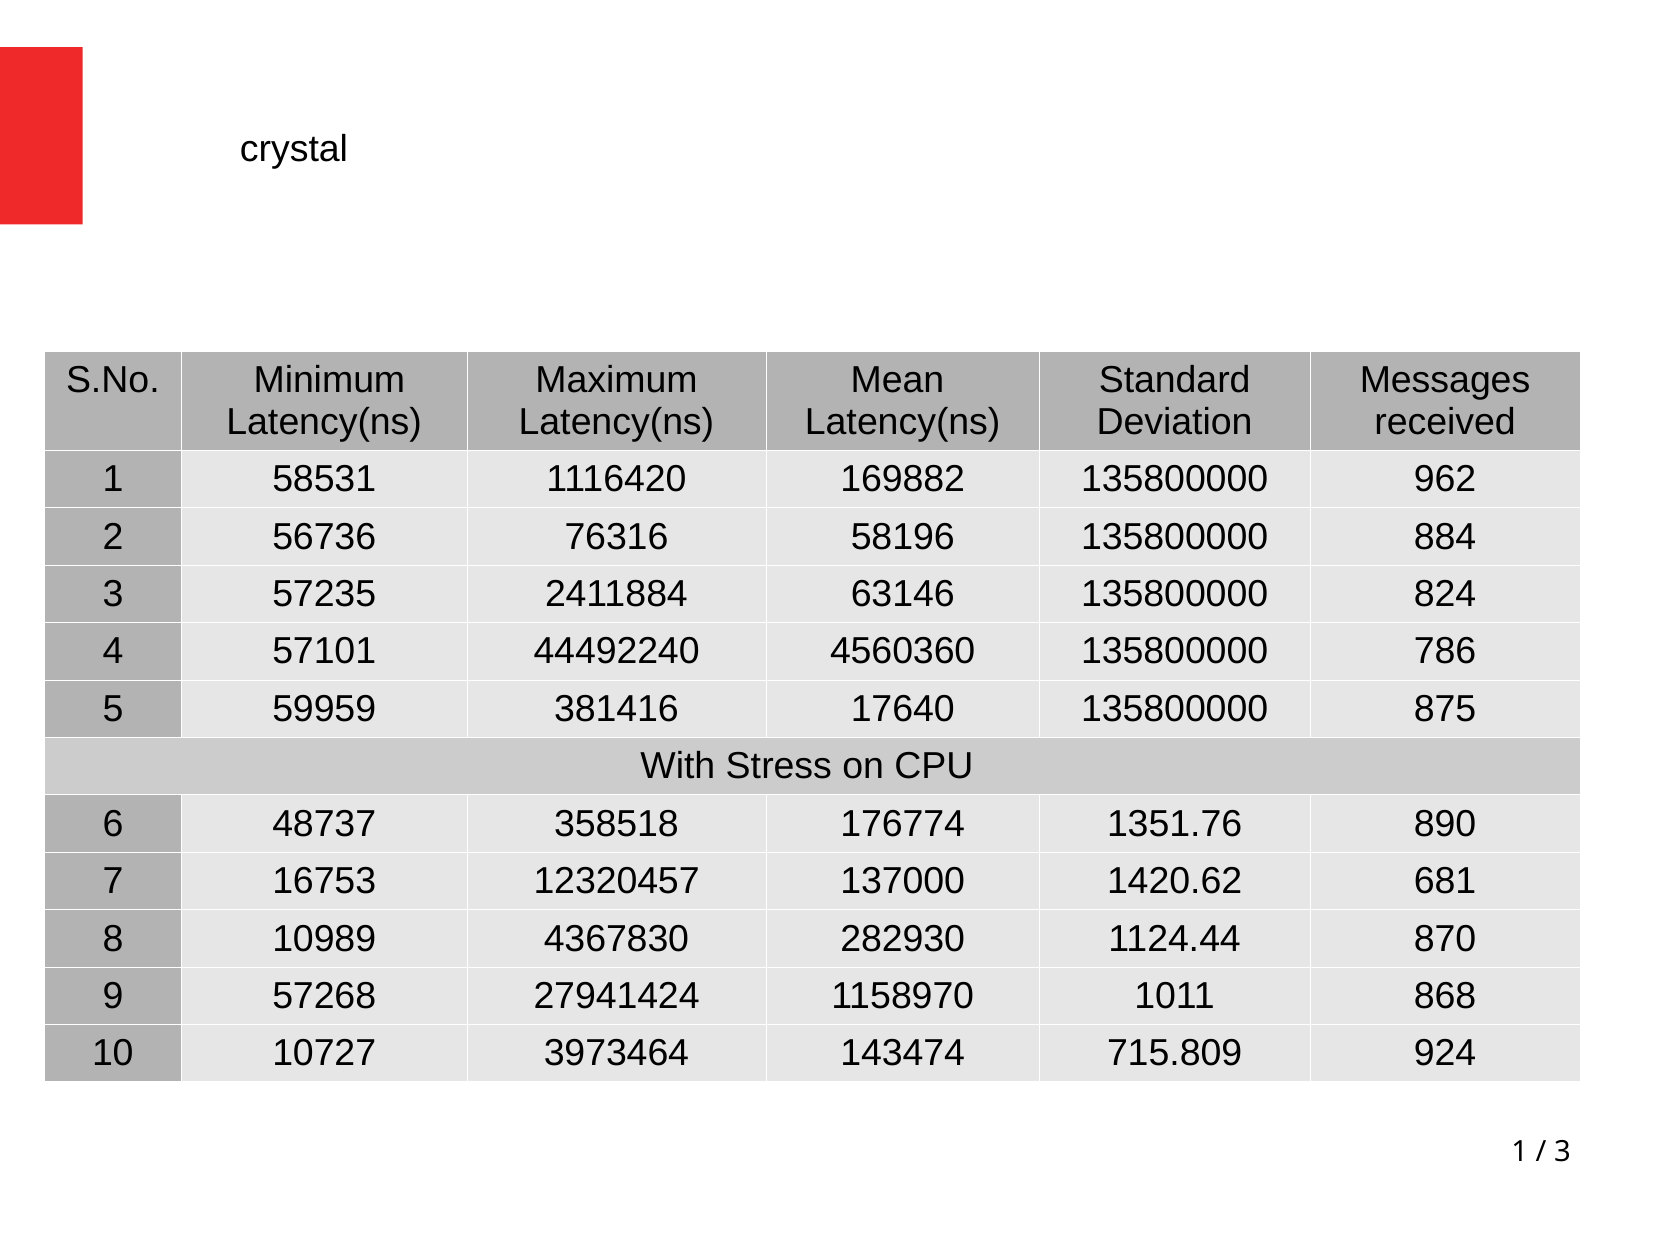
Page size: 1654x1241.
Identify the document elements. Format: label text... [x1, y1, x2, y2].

table_cell 1351.76 [1040, 795, 1310, 852]
table_cell 358518 [468, 795, 766, 852]
table_cell 16753 [182, 853, 467, 909]
table_cell 924 [1311, 1025, 1580, 1081]
table_cell 2 [45, 508, 181, 565]
table_cell 176774 [767, 795, 1039, 852]
table_cell 1158970 [767, 968, 1039, 1024]
table_cell 169882 [767, 451, 1039, 507]
table_cell 786 [1311, 623, 1580, 680]
table_cell 884 [1311, 508, 1580, 565]
table_cell 8 [45, 910, 181, 967]
table_cell With Stress on CPU [45, 738, 1580, 794]
table_cell 58531 [182, 451, 467, 507]
table_cell 135800000 [1040, 566, 1310, 622]
table_cell 715.809 [1040, 1025, 1310, 1081]
table_cell 27941424 [468, 968, 766, 1024]
table_cell 135800000 [1040, 508, 1310, 565]
table_cell 4560360 [767, 623, 1039, 680]
table_cell 10727 [182, 1025, 467, 1081]
table_cell 57101 [182, 623, 467, 680]
table_header Maximum Latency(ns) [468, 352, 766, 450]
table_cell 2411884 [468, 566, 766, 622]
table_cell 57235 [182, 566, 467, 622]
table_header Standard Deviation [1040, 352, 1310, 450]
table_cell 681 [1311, 853, 1580, 909]
table_header Messages received [1311, 352, 1580, 450]
table_cell 1116420 [468, 451, 766, 507]
table_cell 1011 [1040, 968, 1310, 1024]
table_cell 4 [45, 623, 181, 680]
table_cell 12320457 [468, 853, 766, 909]
table_cell 1420.62 [1040, 853, 1310, 909]
table_cell 6 [45, 795, 181, 852]
table_cell 282930 [767, 910, 1039, 967]
table_cell 135800000 [1040, 623, 1310, 680]
table_cell 48737 [182, 795, 467, 852]
table_cell 7 [45, 853, 181, 909]
text_box crystal [225, 120, 1156, 177]
table_cell 10 [45, 1025, 181, 1081]
table_cell 17640 [767, 681, 1039, 737]
table_cell 63146 [767, 566, 1039, 622]
table_header Mean Latency(ns) [767, 352, 1039, 450]
table_cell 3973464 [468, 1025, 766, 1081]
table_header S.No. [45, 352, 181, 450]
table_cell 9 [45, 968, 181, 1024]
table_cell 1 [45, 451, 181, 507]
table_cell 875 [1311, 681, 1580, 737]
table_cell 4367830 [468, 910, 766, 967]
table_cell 137000 [767, 853, 1039, 909]
table_cell 135800000 [1040, 451, 1310, 507]
table_cell 5 [45, 681, 181, 737]
table_cell 962 [1311, 451, 1580, 507]
table_cell 59959 [182, 681, 467, 737]
table_cell 56736 [182, 508, 467, 565]
table_cell 381416 [468, 681, 766, 737]
table_cell 824 [1311, 566, 1580, 622]
table_cell 890 [1311, 795, 1580, 852]
table_header Minimum Latency(ns) [182, 352, 467, 450]
table_cell 57268 [182, 968, 467, 1024]
table_cell 1124.44 [1040, 910, 1310, 967]
table_cell 143474 [767, 1025, 1039, 1081]
table_cell 3 [45, 566, 181, 622]
table_cell 868 [1311, 968, 1580, 1024]
table_cell 10989 [182, 910, 467, 967]
table_cell 135800000 [1040, 681, 1310, 737]
table_cell 58196 [767, 508, 1039, 565]
table_cell 44492240 [468, 623, 766, 680]
table_cell 870 [1311, 910, 1580, 967]
table_cell 76316 [468, 508, 766, 565]
